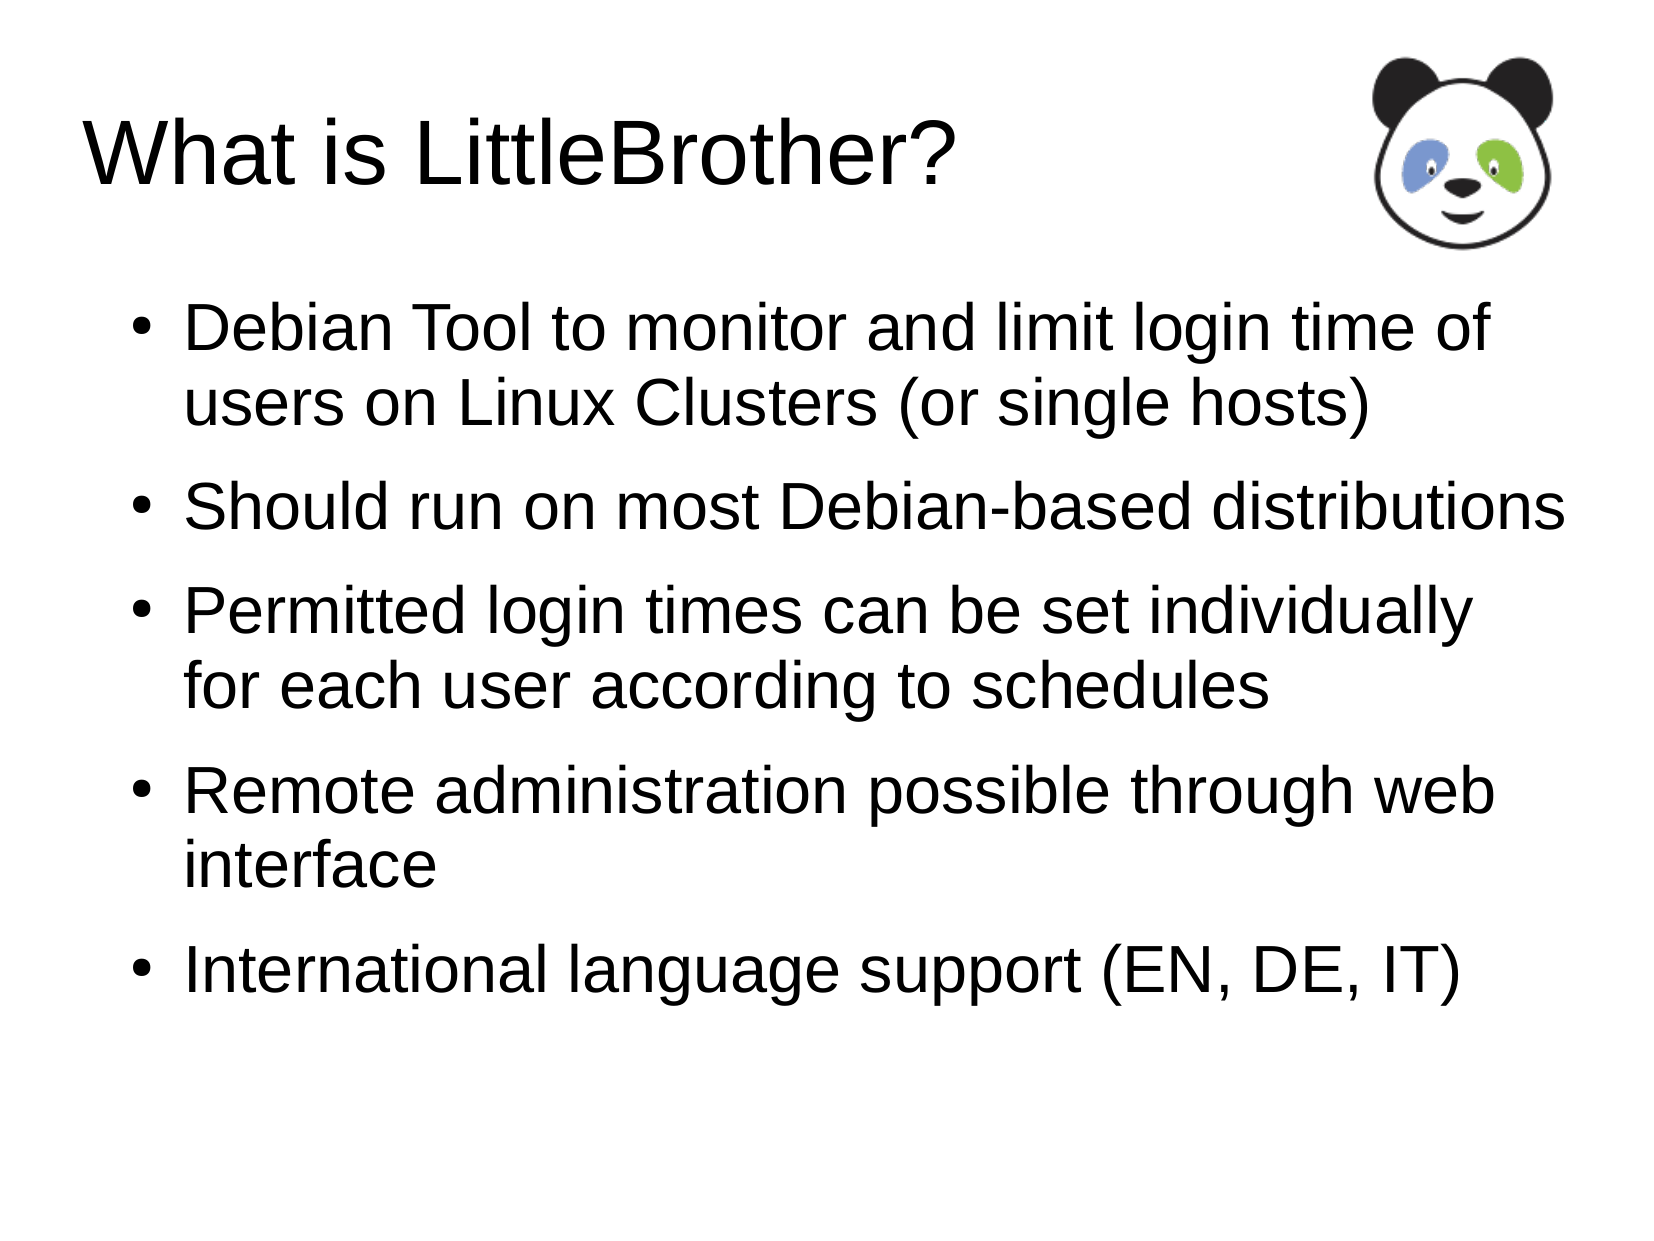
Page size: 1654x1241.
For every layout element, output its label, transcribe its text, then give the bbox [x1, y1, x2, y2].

title What is LittleBrother? [82, 49, 1571, 257]
list Debian Tool to monitor and limit login time of users on Linux Clusters (or single hosts) Should run on most Debian-based distributions Permitted login times can be set individually for each user according to schedules Remote administration possible through web interface International language support (EN, DE, IT) [82, 290, 1571, 1010]
